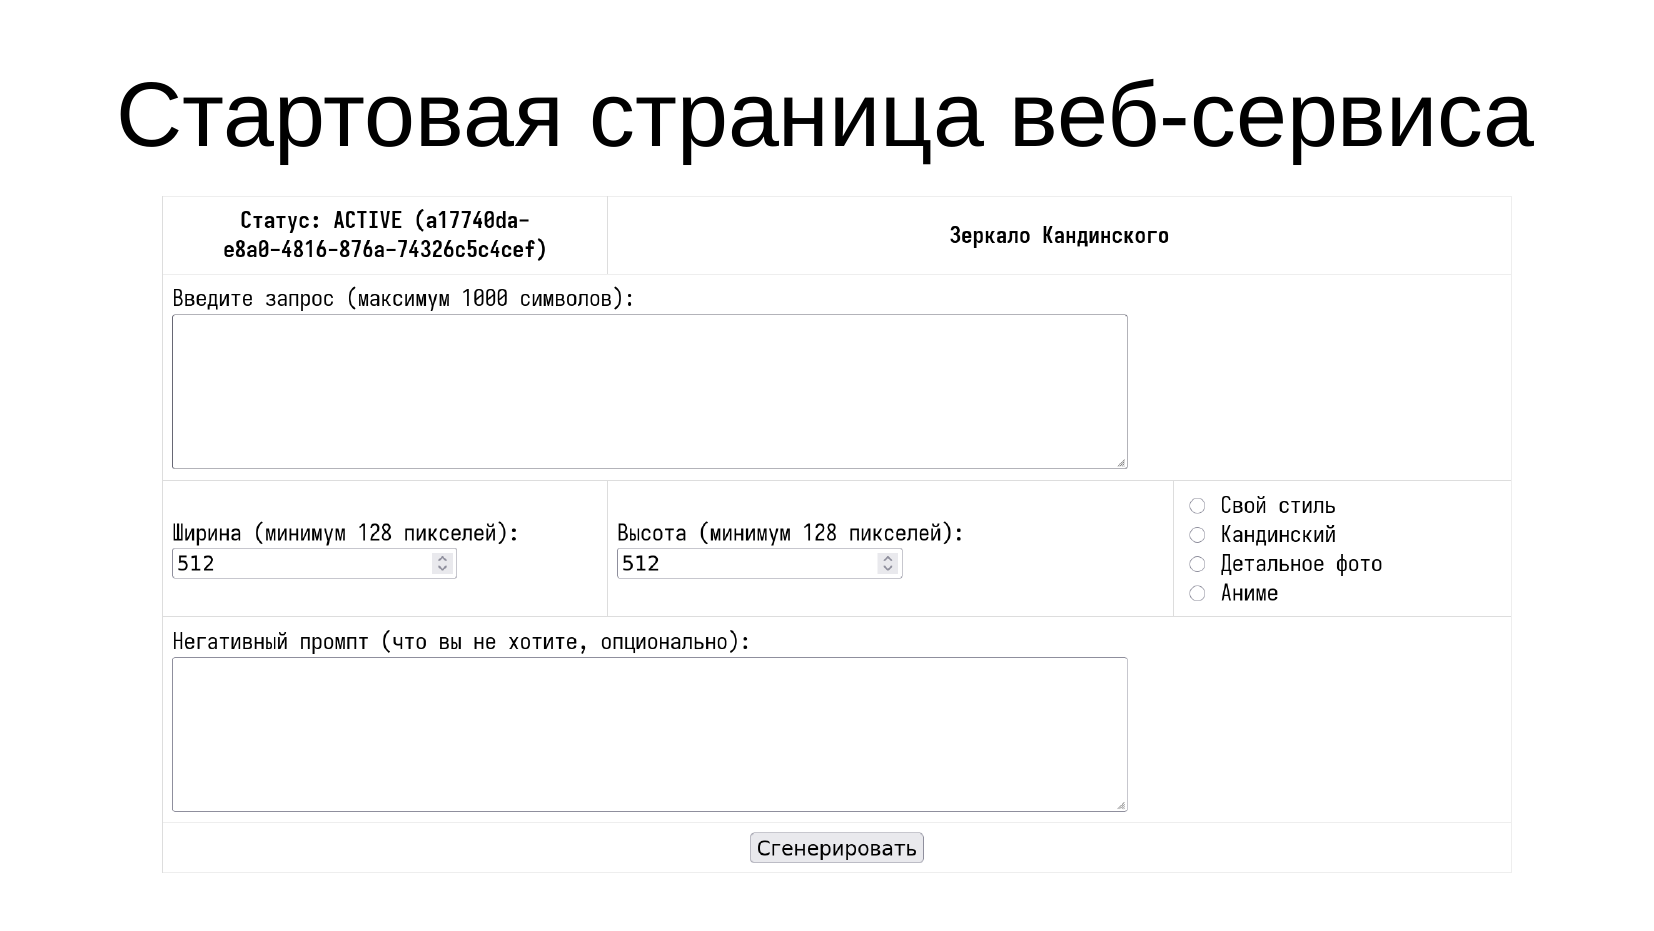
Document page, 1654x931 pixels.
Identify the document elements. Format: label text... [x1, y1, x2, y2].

picture [157, 192, 1519, 890]
title Стартовая страница веб-сервиса [82, 37, 1571, 193]
